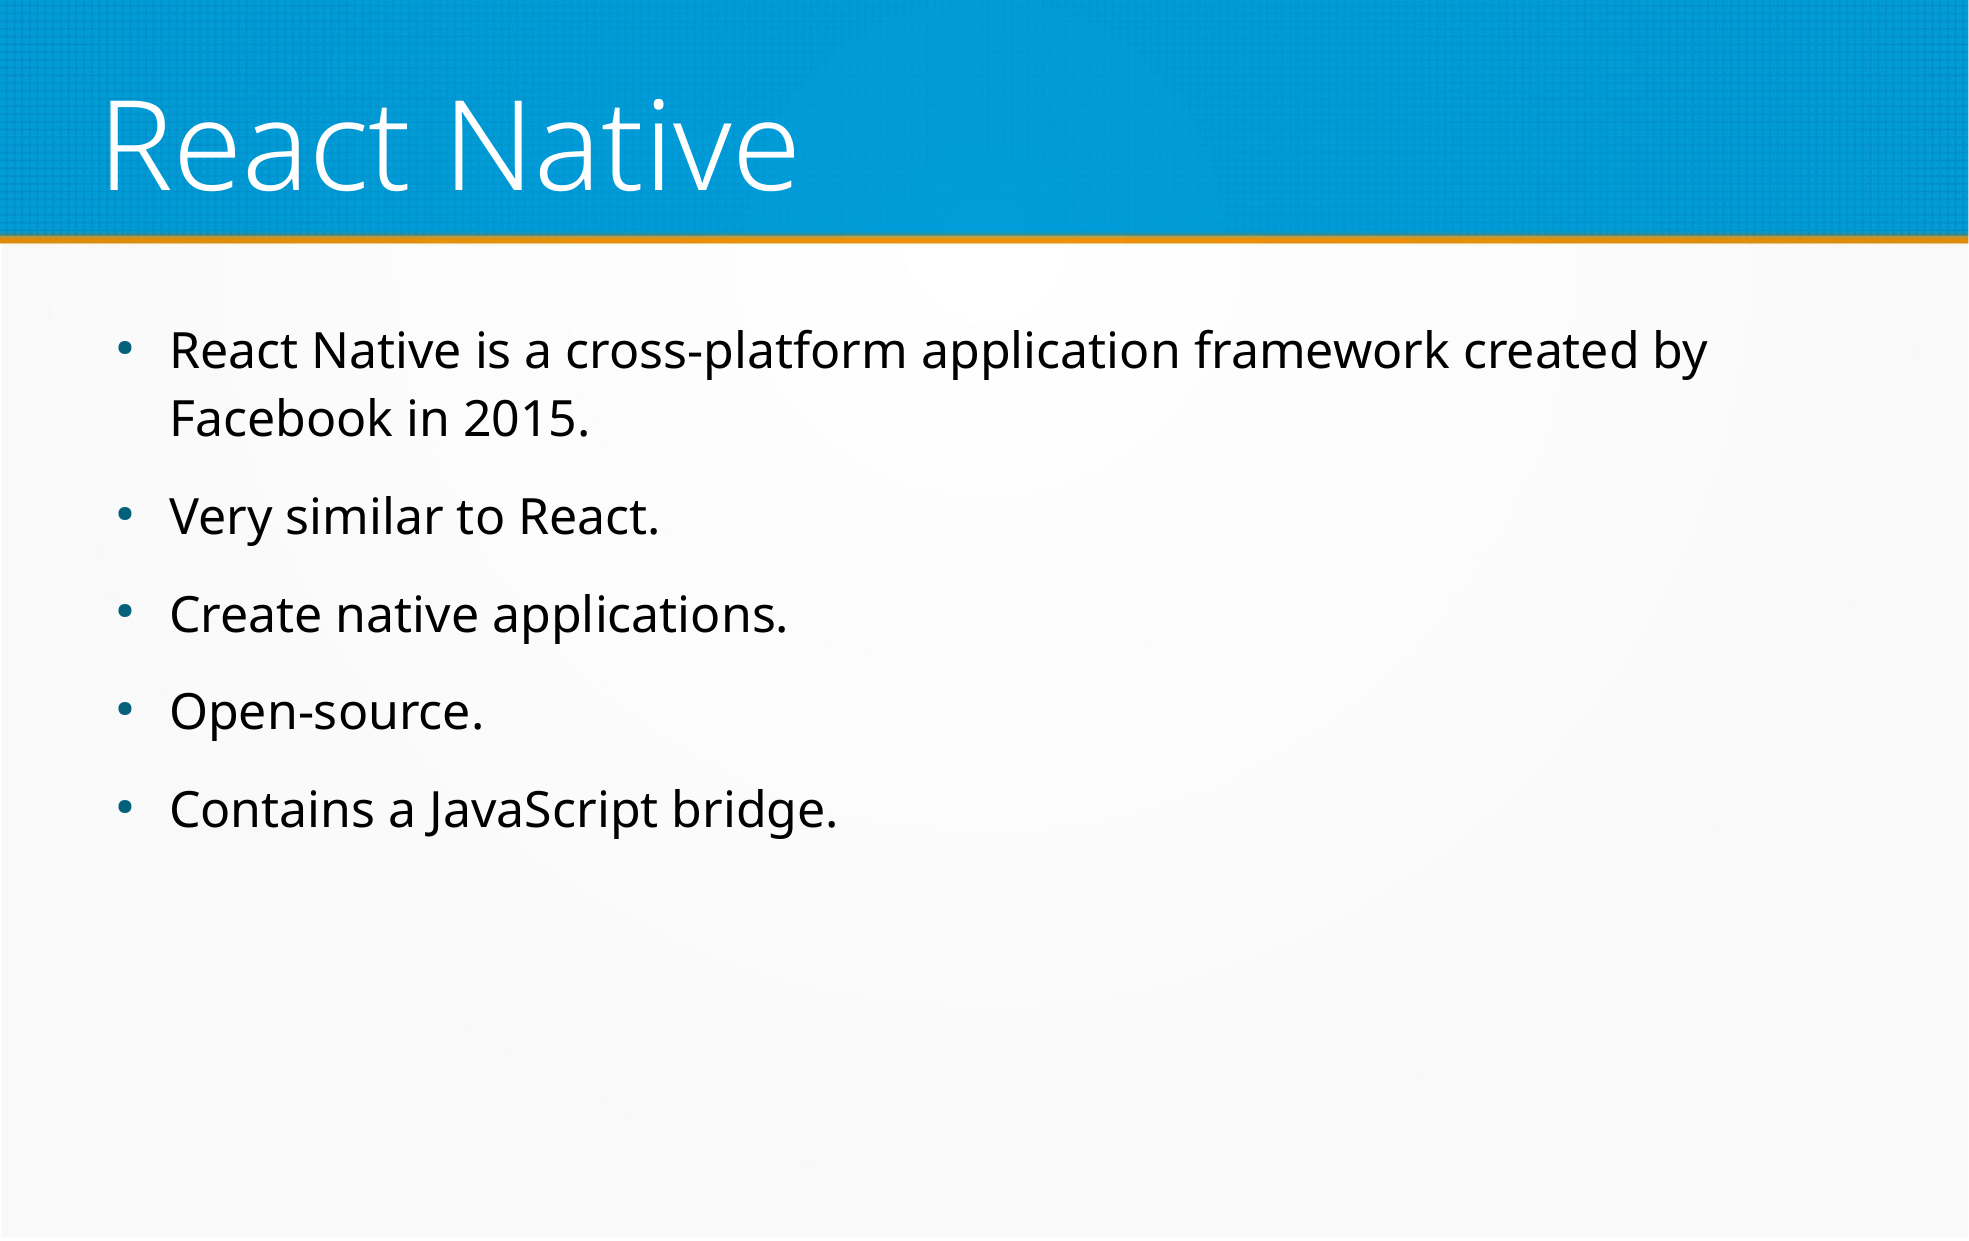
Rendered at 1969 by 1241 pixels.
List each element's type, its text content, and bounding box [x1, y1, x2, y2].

picture [0, 233, 1969, 1241]
title React Native [98, 19, 1870, 227]
list React Native is a cross-platform application framework created by Facebook in 2015. Very similar to React. Create native applications. Open-source. Contains a JavaScript bridge. [98, 315, 1861, 1081]
